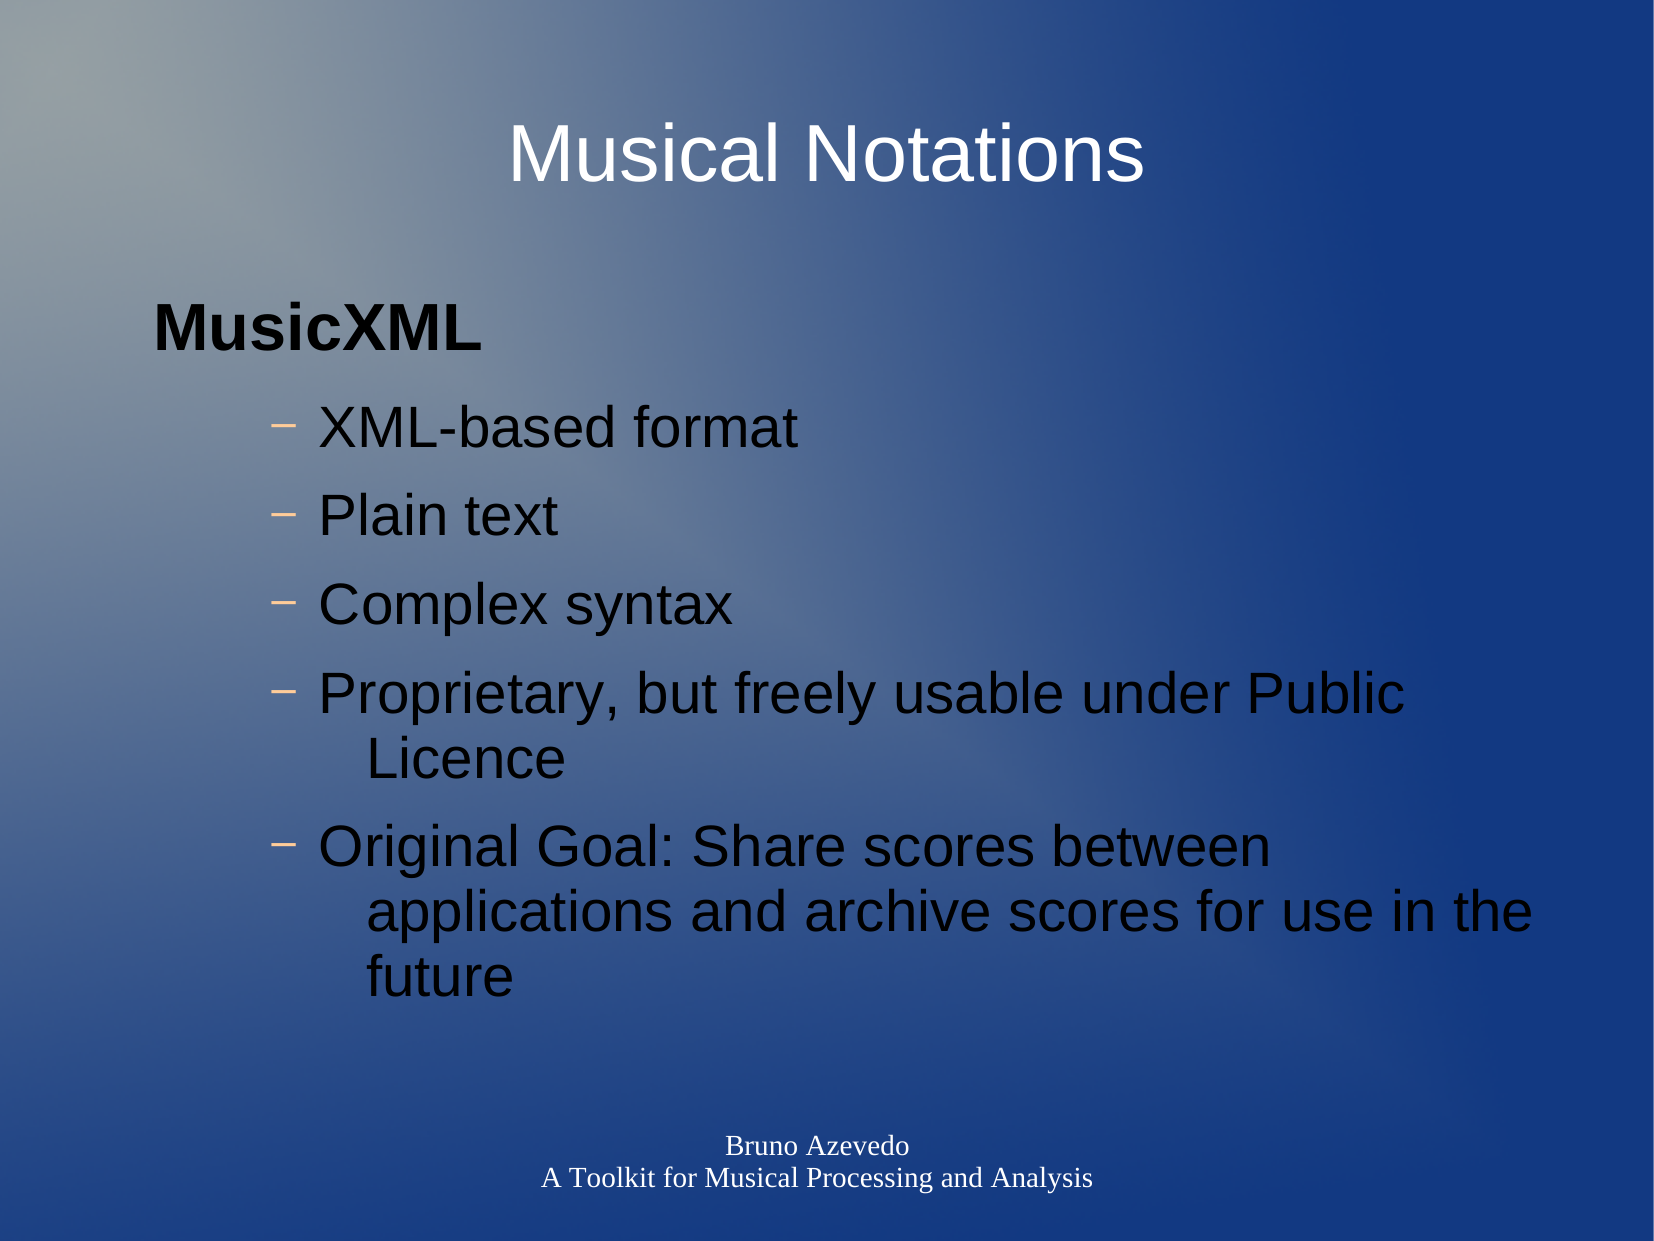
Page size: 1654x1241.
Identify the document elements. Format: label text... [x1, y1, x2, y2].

title Musical Notations [82, 49, 1571, 257]
list MusicXML XML-based format Plain text Complex syntax Proprietary, but freely usable under Public Licence Original Goal: Share scores between applications and archive scores for use in the future [82, 290, 1571, 1010]
picture [0, 0, 1654, 1241]
